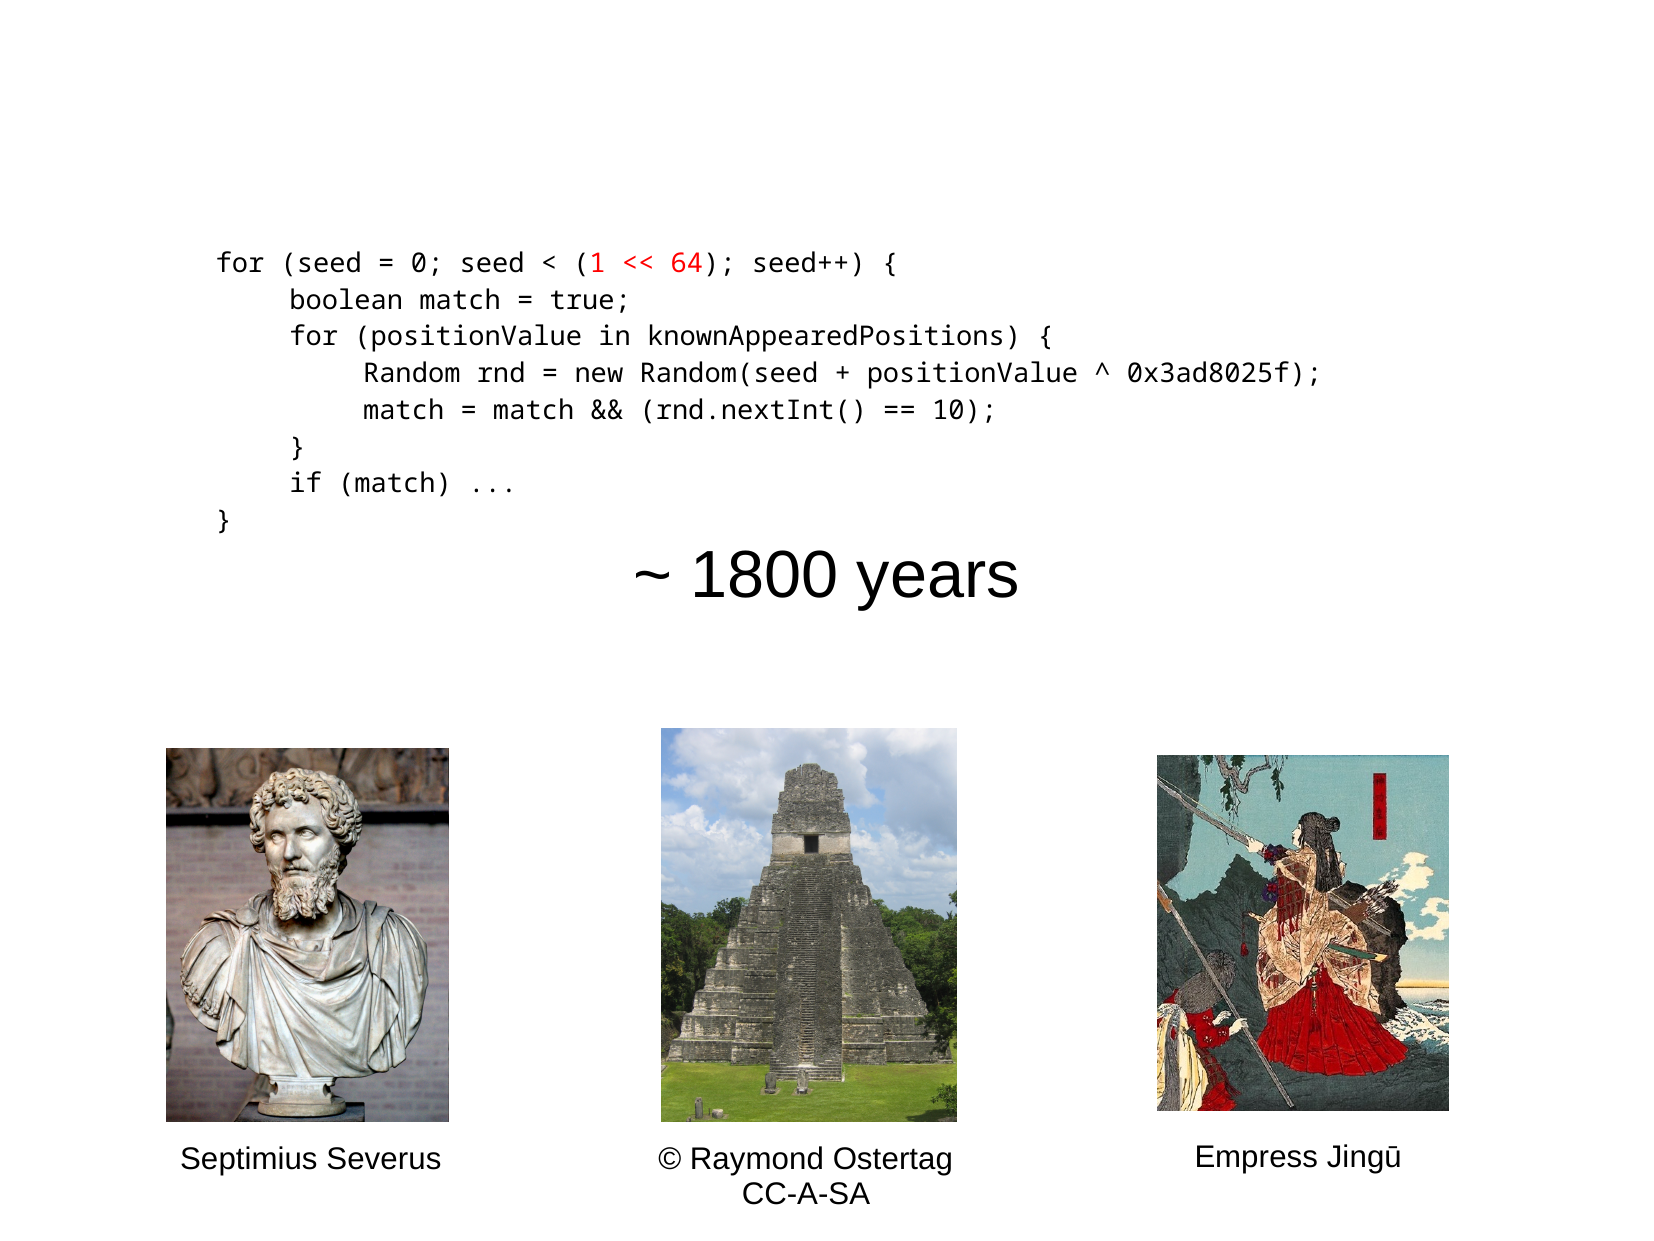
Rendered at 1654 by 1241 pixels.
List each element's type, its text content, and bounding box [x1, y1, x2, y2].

text_box © Raymond Ostertag CC-A-SA [643, 1133, 969, 1219]
text_box for (seed = 0; seed < (1 << 64); seed++) { boolean match = true; for (positionValue in knownAppearedPositions) { Random rnd = new Random(seed + positionValue ^ 0x3ad8025f); match = match && (rnd.nextInt() == 10); } if (match) ... } [200, 236, 1439, 501]
text_box Empress Jingū [1179, 1131, 1418, 1182]
subtitle ~ 1800 years [263, 501, 1390, 638]
text_box Septimius Severus [165, 1133, 457, 1184]
picture [661, 728, 957, 1123]
picture [166, 748, 449, 1123]
picture [1157, 755, 1449, 1111]
